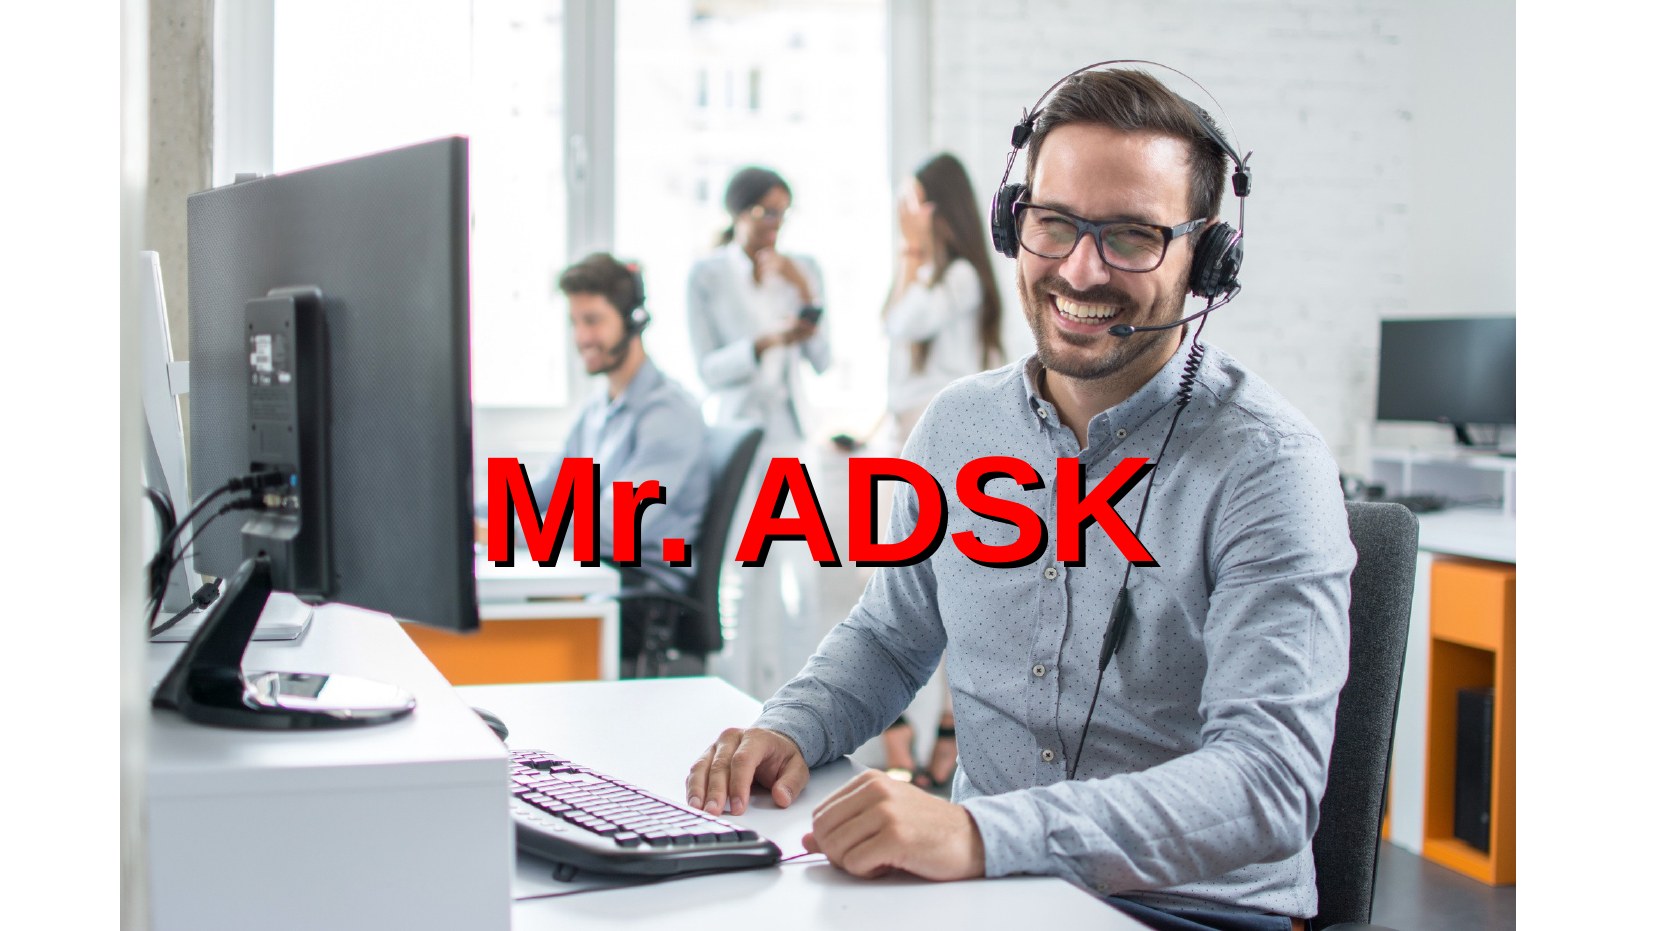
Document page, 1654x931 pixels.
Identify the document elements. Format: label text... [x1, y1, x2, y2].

picture [120, 0, 1516, 417]
picture [120, 601, 1516, 931]
text_box Mr. ADSK [120, 417, 1516, 601]
